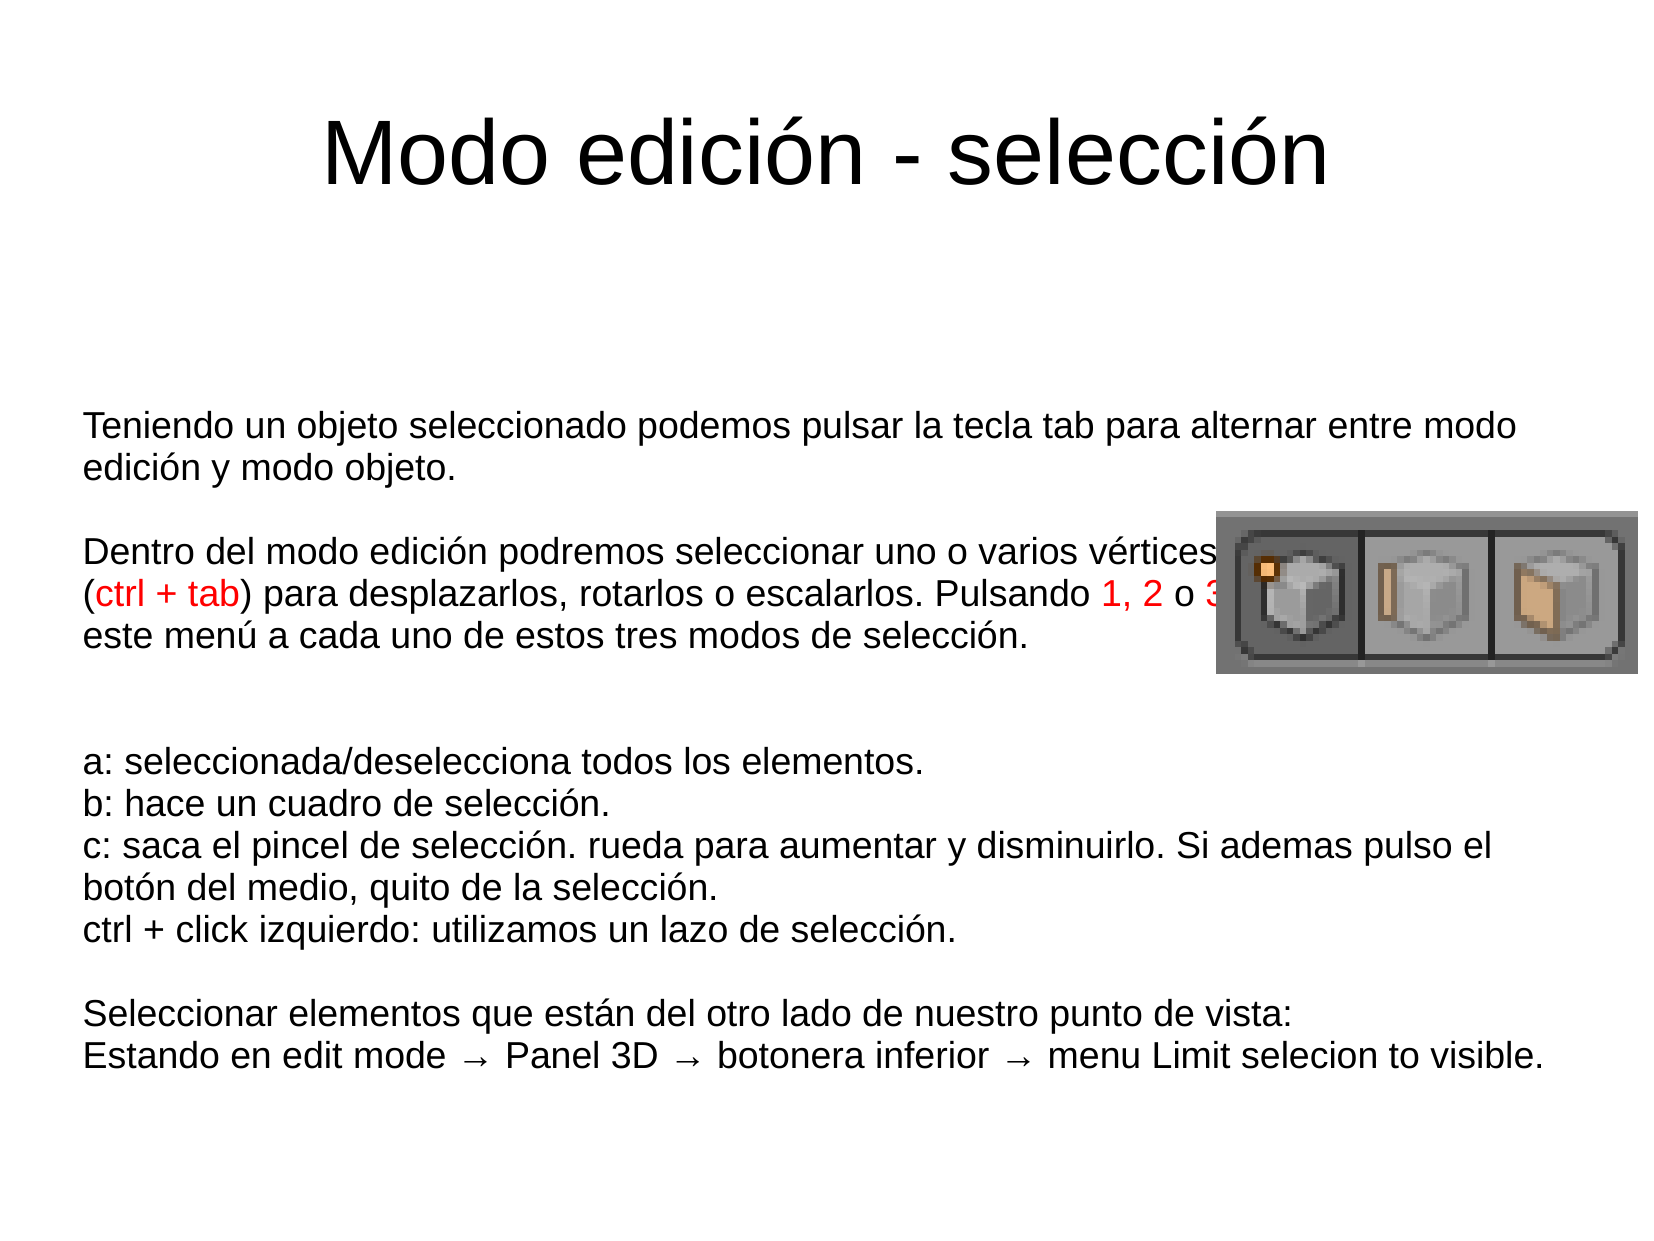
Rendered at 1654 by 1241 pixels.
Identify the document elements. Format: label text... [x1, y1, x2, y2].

subtitle Teniendo un objeto seleccionado podemos pulsar la tecla tab para alternar entre modo edición y modo objeto. Dentro del modo edición podremos seleccionar uno o varios vértices, aristas o superficies (ctrl + tab) para desplazarlos, rotarlos o escalarlos. Pulsando 1, 2 o 3 accederé desde este menú a cada uno de estos tres modos de selección. a: seleccionada/deselecciona todos los elementos. b: hace un cuadro de selección. c: saca el pincel de selección. rueda para aumentar y disminuirlo. Si ademas pulso el botón del medio, quito de la selección. ctrl + click izquierdo: utilizamos un lazo de selección. Seleccionar elementos que están del otro lado de nuestro punto de vista: Estando en edit mode → Panel 3D → botonera inferior → menu Limit selecion to visible. [82, 331, 1571, 1151]
picture [1216, 511, 1638, 674]
title Modo edición - selección [82, 49, 1571, 257]
